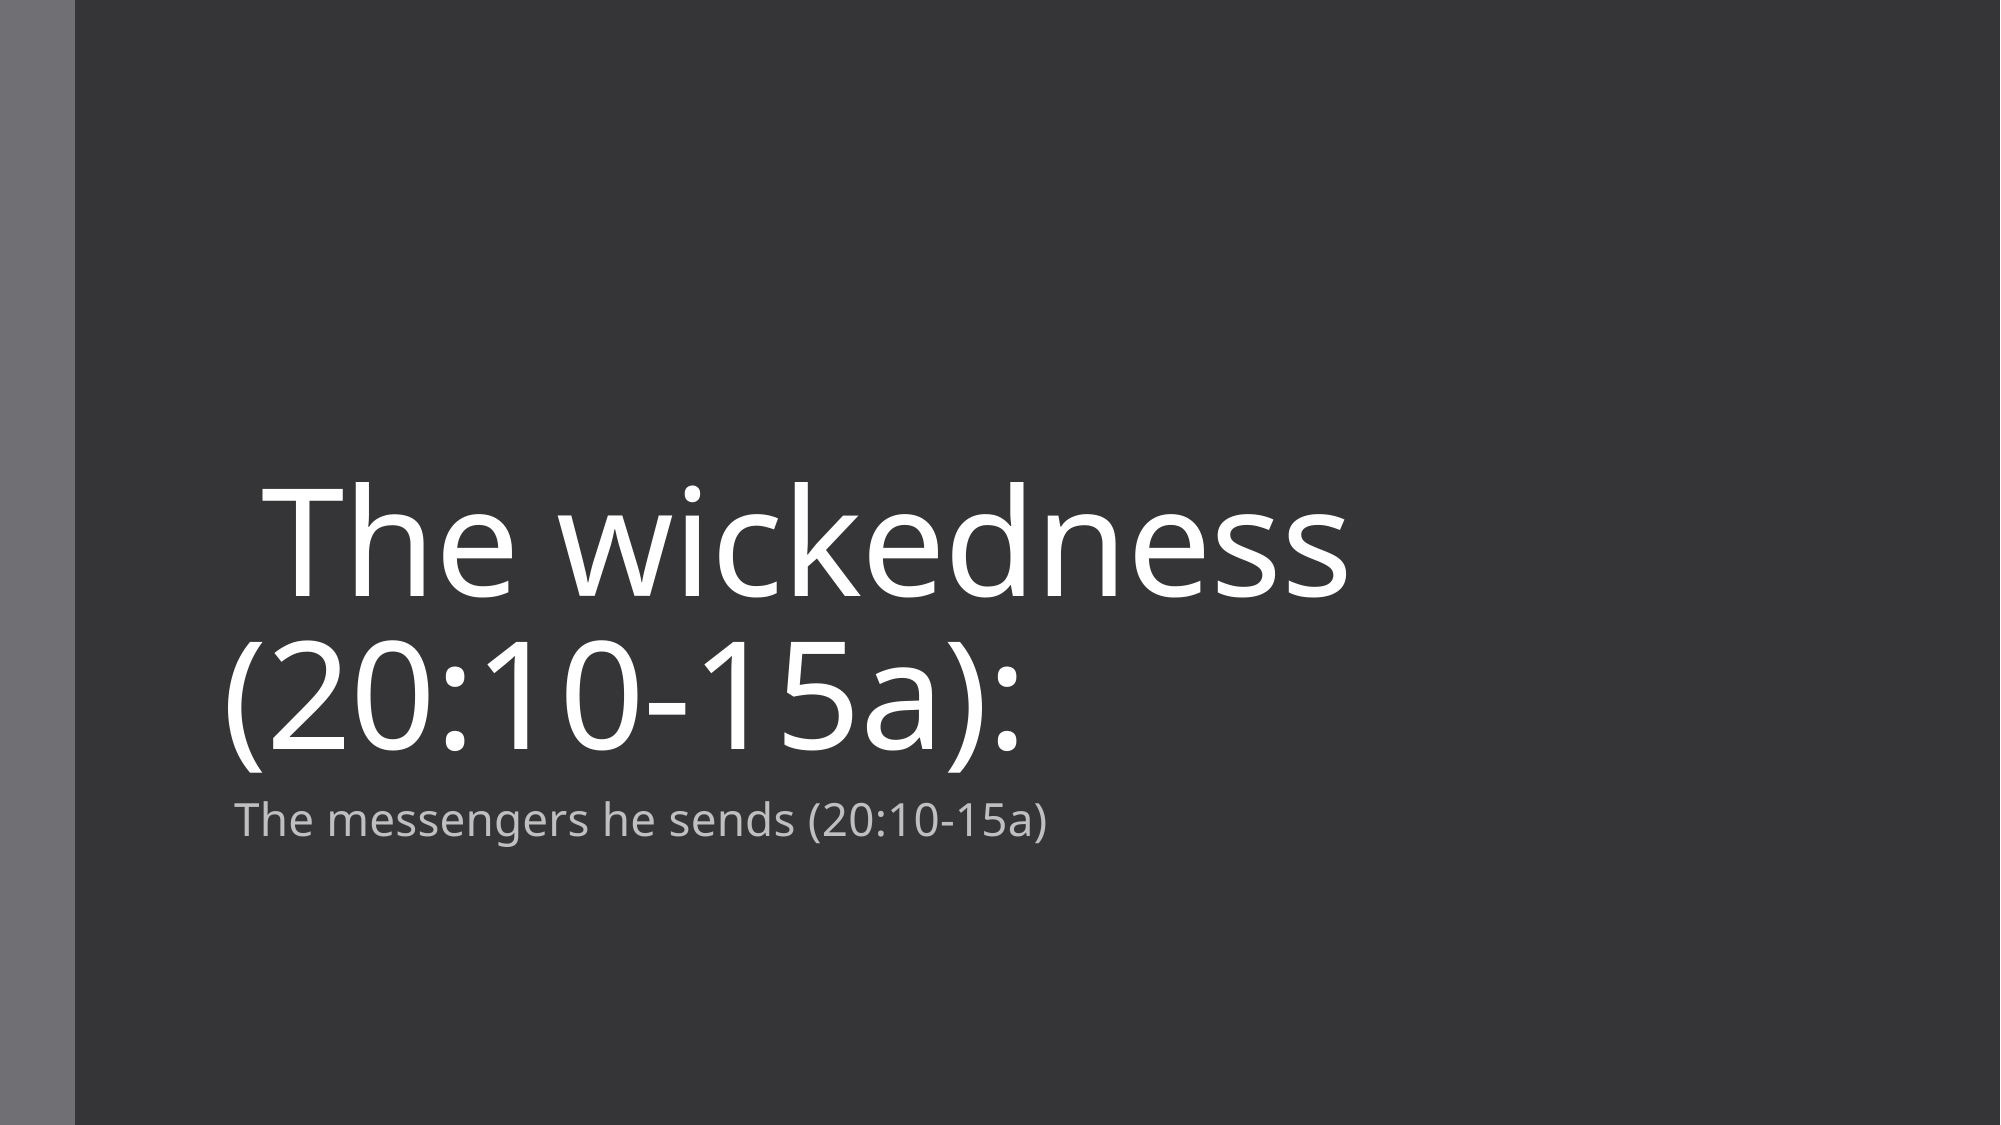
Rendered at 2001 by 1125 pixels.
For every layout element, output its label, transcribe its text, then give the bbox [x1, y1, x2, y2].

subtitle The messengers he sends (20:10-15a) [206, 787, 1752, 1066]
title The wickedness (20:10-15a): [206, 124, 1752, 787]
